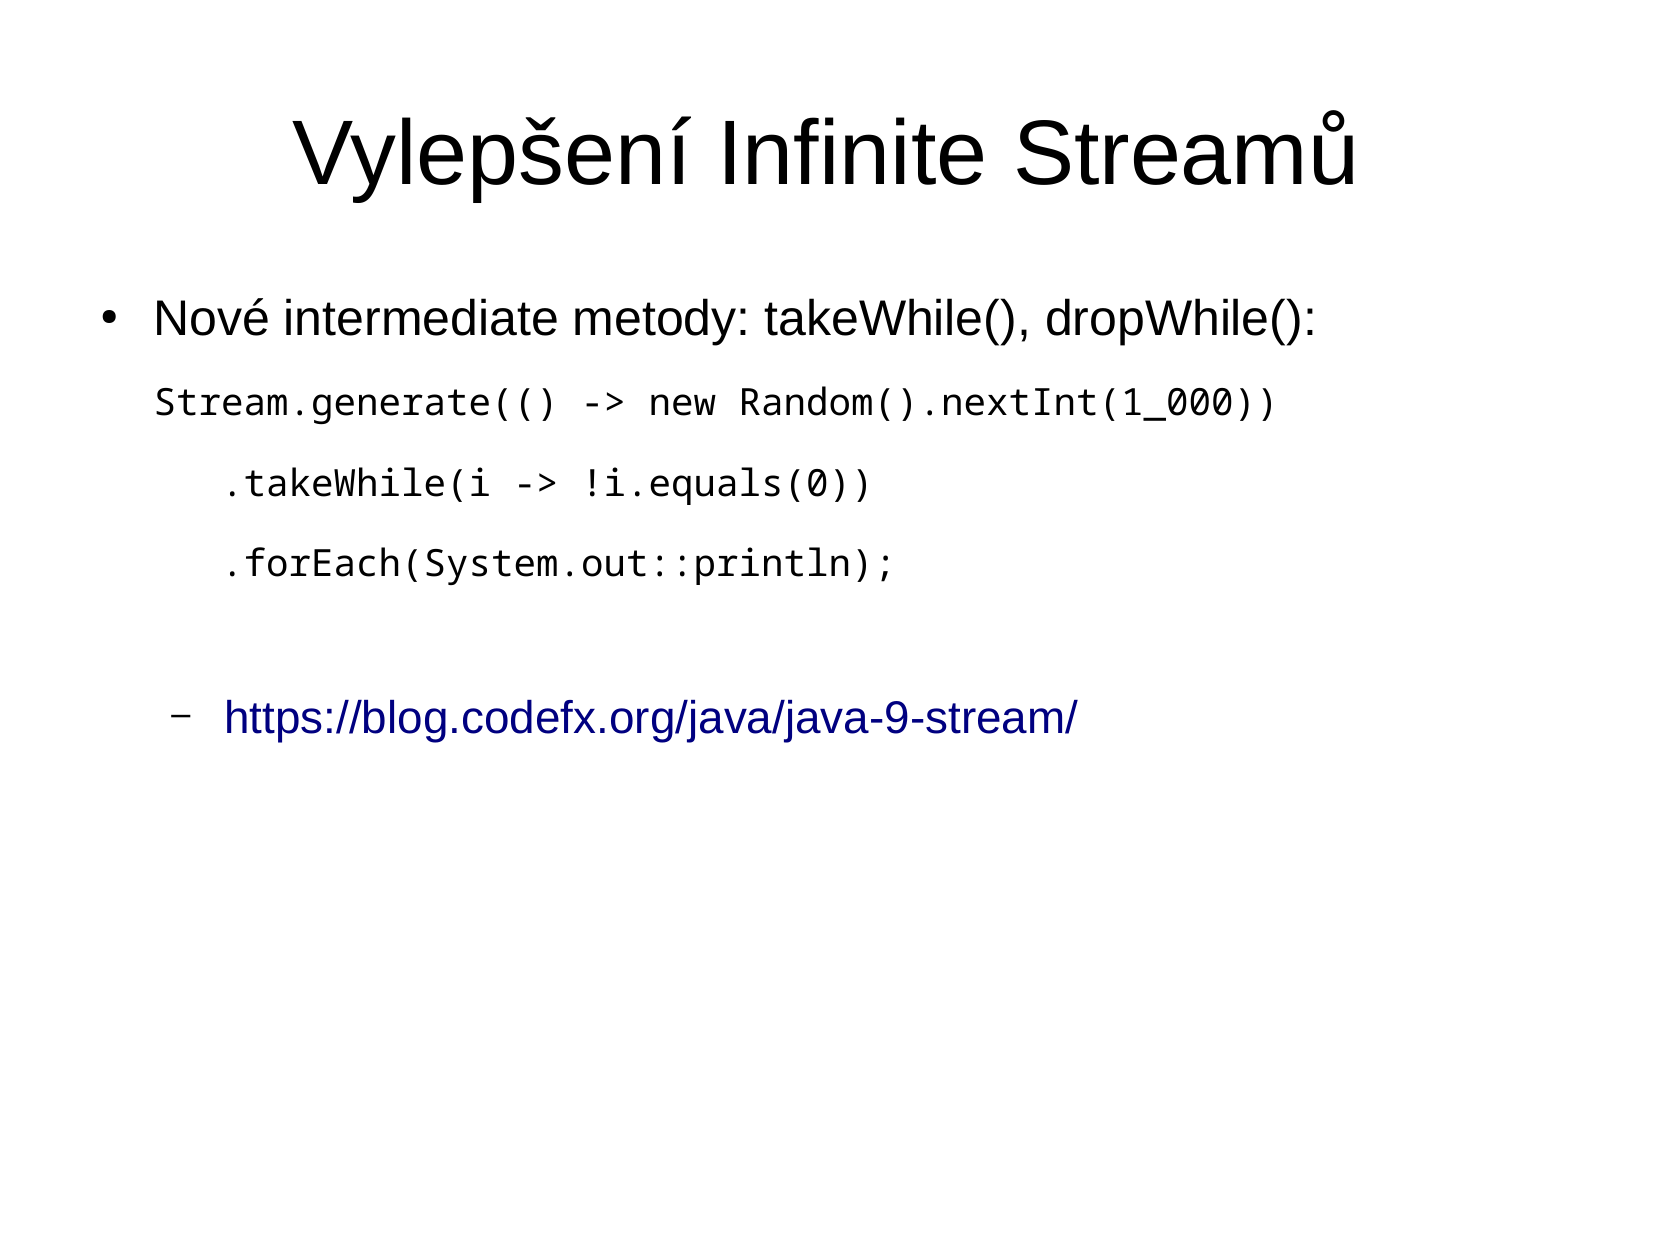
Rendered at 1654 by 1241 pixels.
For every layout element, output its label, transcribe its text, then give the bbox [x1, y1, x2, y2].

list Nové intermediate metody: takeWhile(), dropWhile(): Stream.generate(() -> new Random().nextInt(1_000)) .takeWhile(i -> !i.equals(0)) .forEach(System.out::println); https://blog.codefx.org/java/java-9-stream/ [82, 290, 1571, 1010]
title Vylepšení Infinite Streamů [82, 49, 1571, 257]
